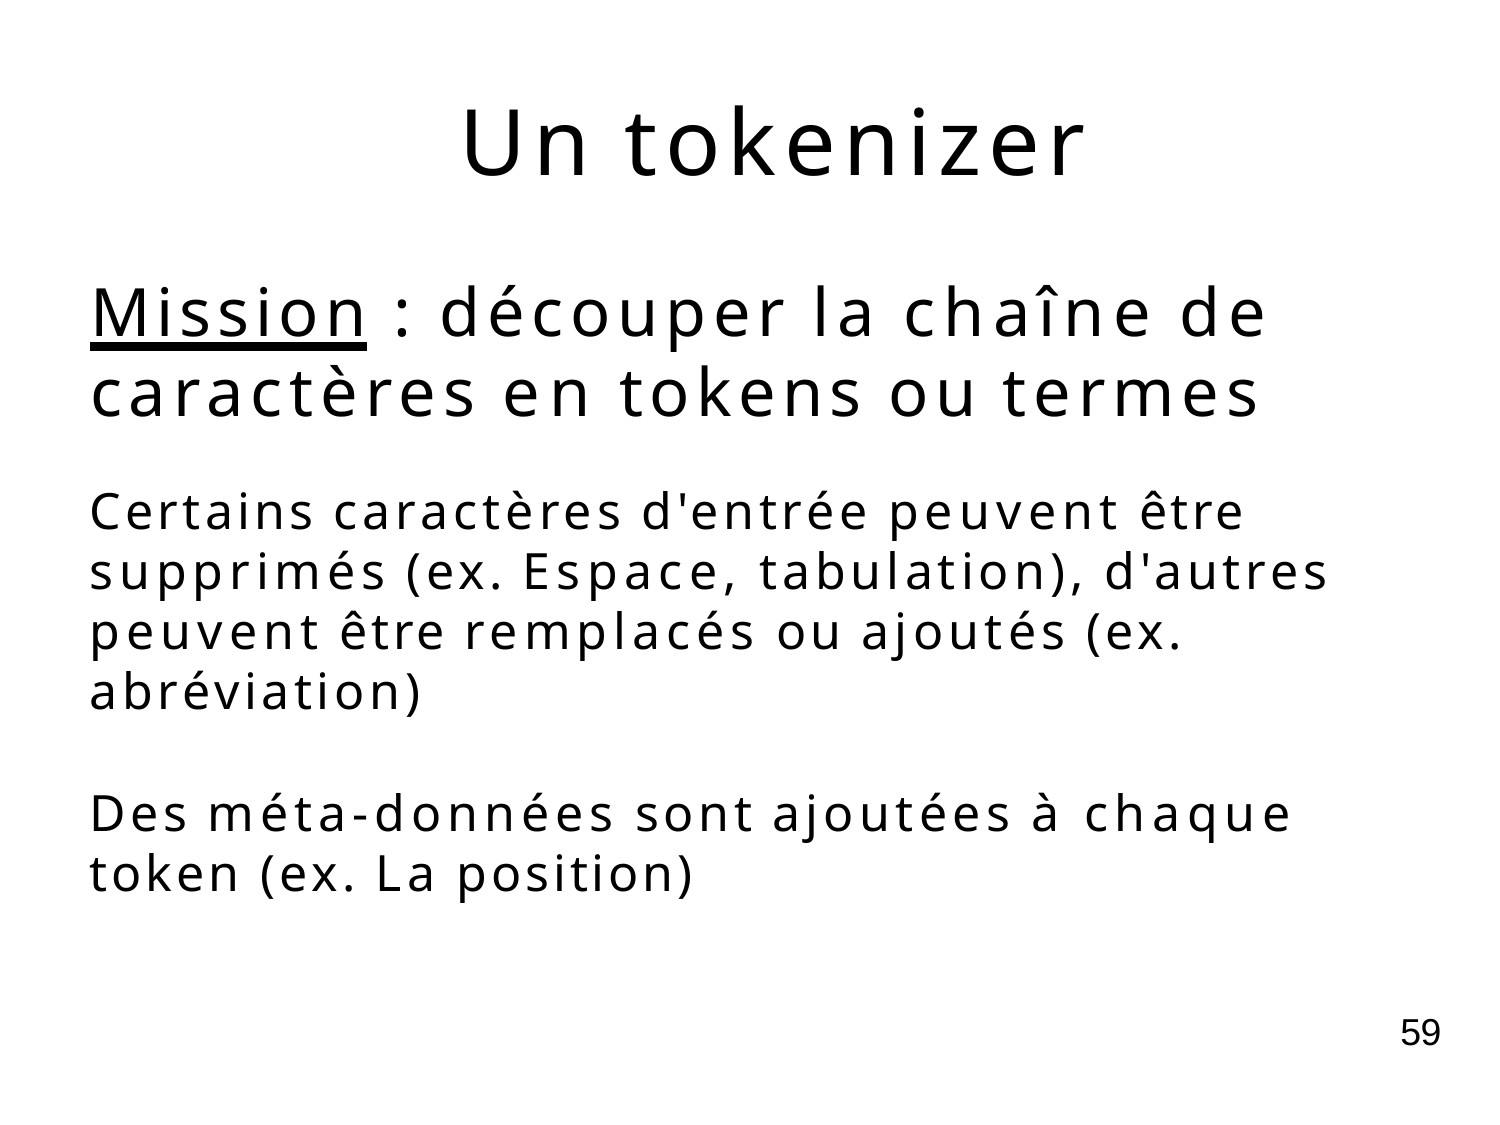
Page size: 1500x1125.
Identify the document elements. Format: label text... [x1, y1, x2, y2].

title Un tokenizer [87, 26, 1413, 272]
slide_number 59 [1373, 1009, 1451, 1125]
text_box Mission : découper la chaîne de caractères en tokens ou termes Certains caractères d'entrée peuvent être supprimés (ex. Espace, tabulation), d'autres peuvent être remplacés ou ajoutés (ex. abréviation) Des méta-données sont ajoutées à chaque token (ex. La position) [87, 267, 1396, 902]
